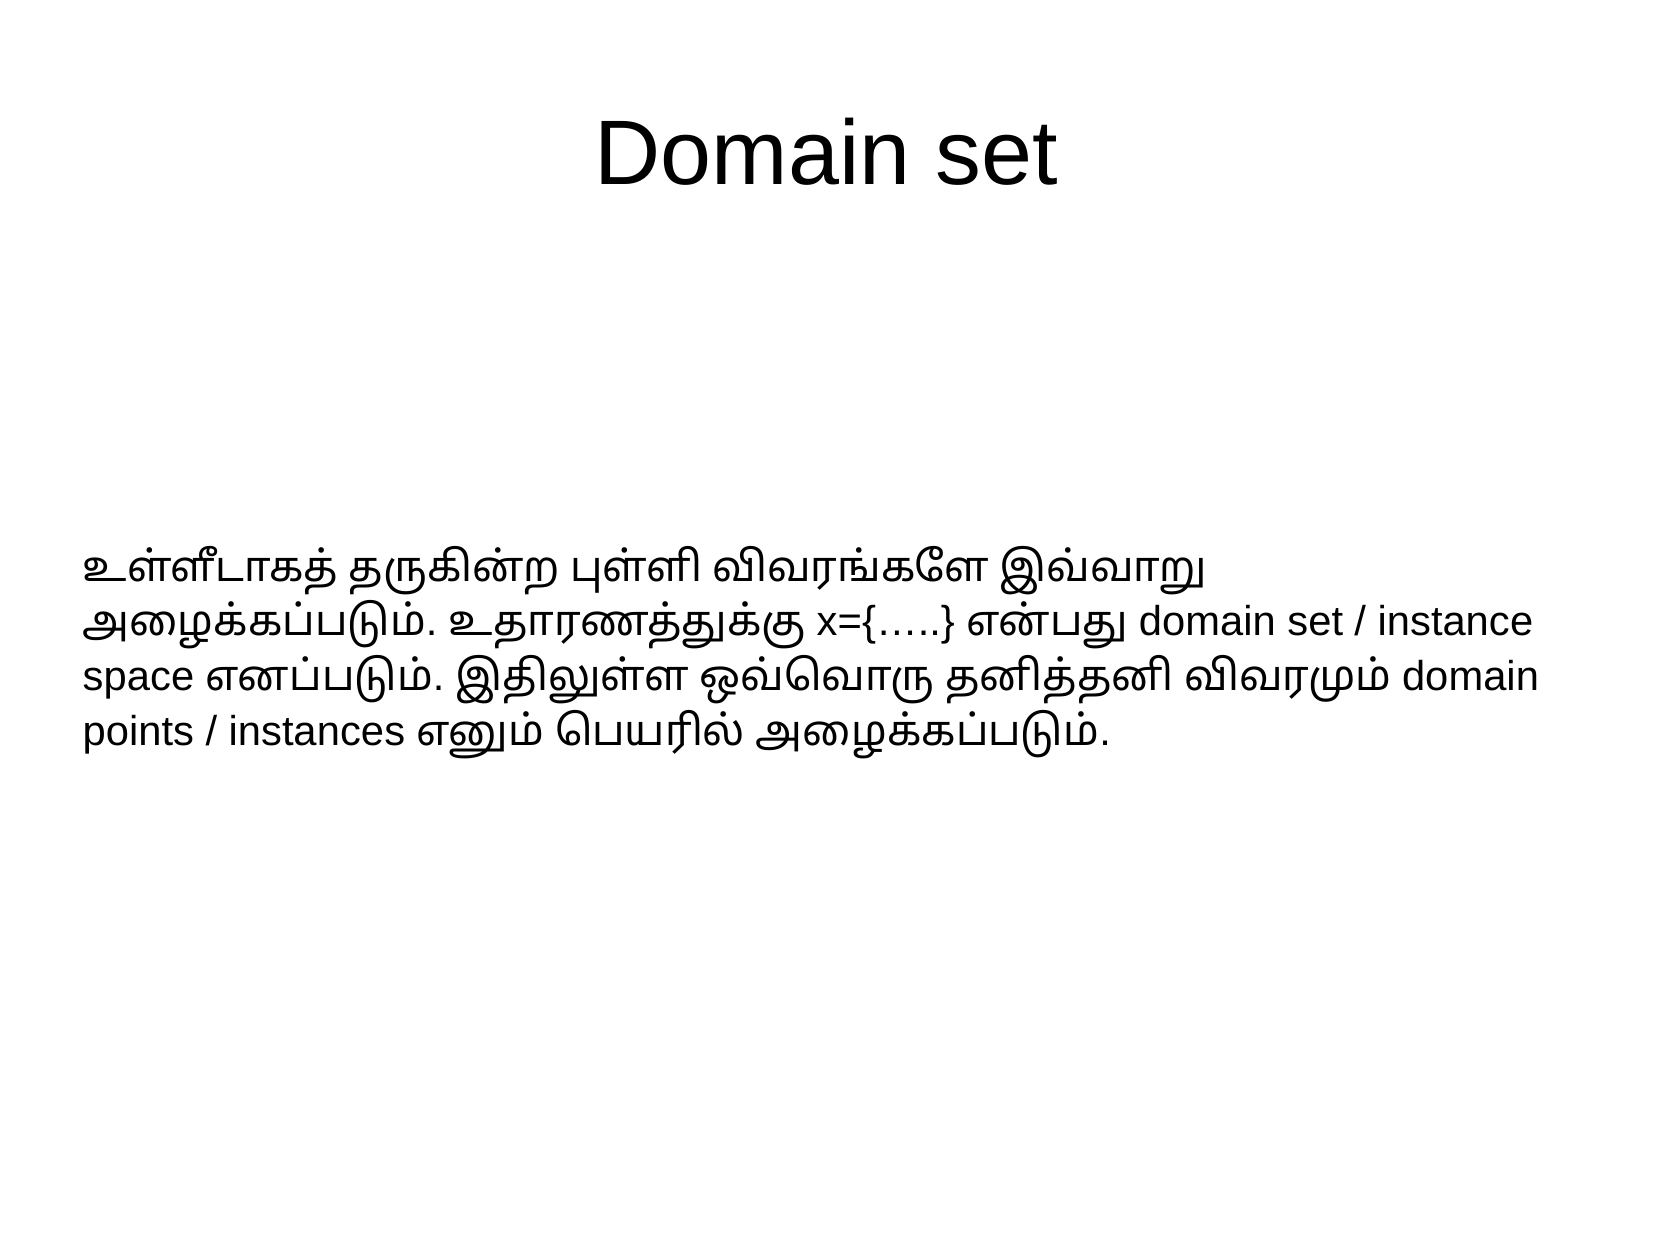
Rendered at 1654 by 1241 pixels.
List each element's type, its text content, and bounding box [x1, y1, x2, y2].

subtitle உள்ளீடாகத் தருகின்ற புள்ளி விவரங்களே இவ்வாறு அழைக்கப்படும். உதாரணத்துக்கு x={…..} என்பது domain set / instance space எனப்படும். இதிலுள்ள ஒவ்வொரு தனித்தனி விவரமும் domain points / instances எனும் பெயரில் அழைக்கப்படும். [82, 290, 1571, 1109]
title Domain set [82, 49, 1571, 257]
